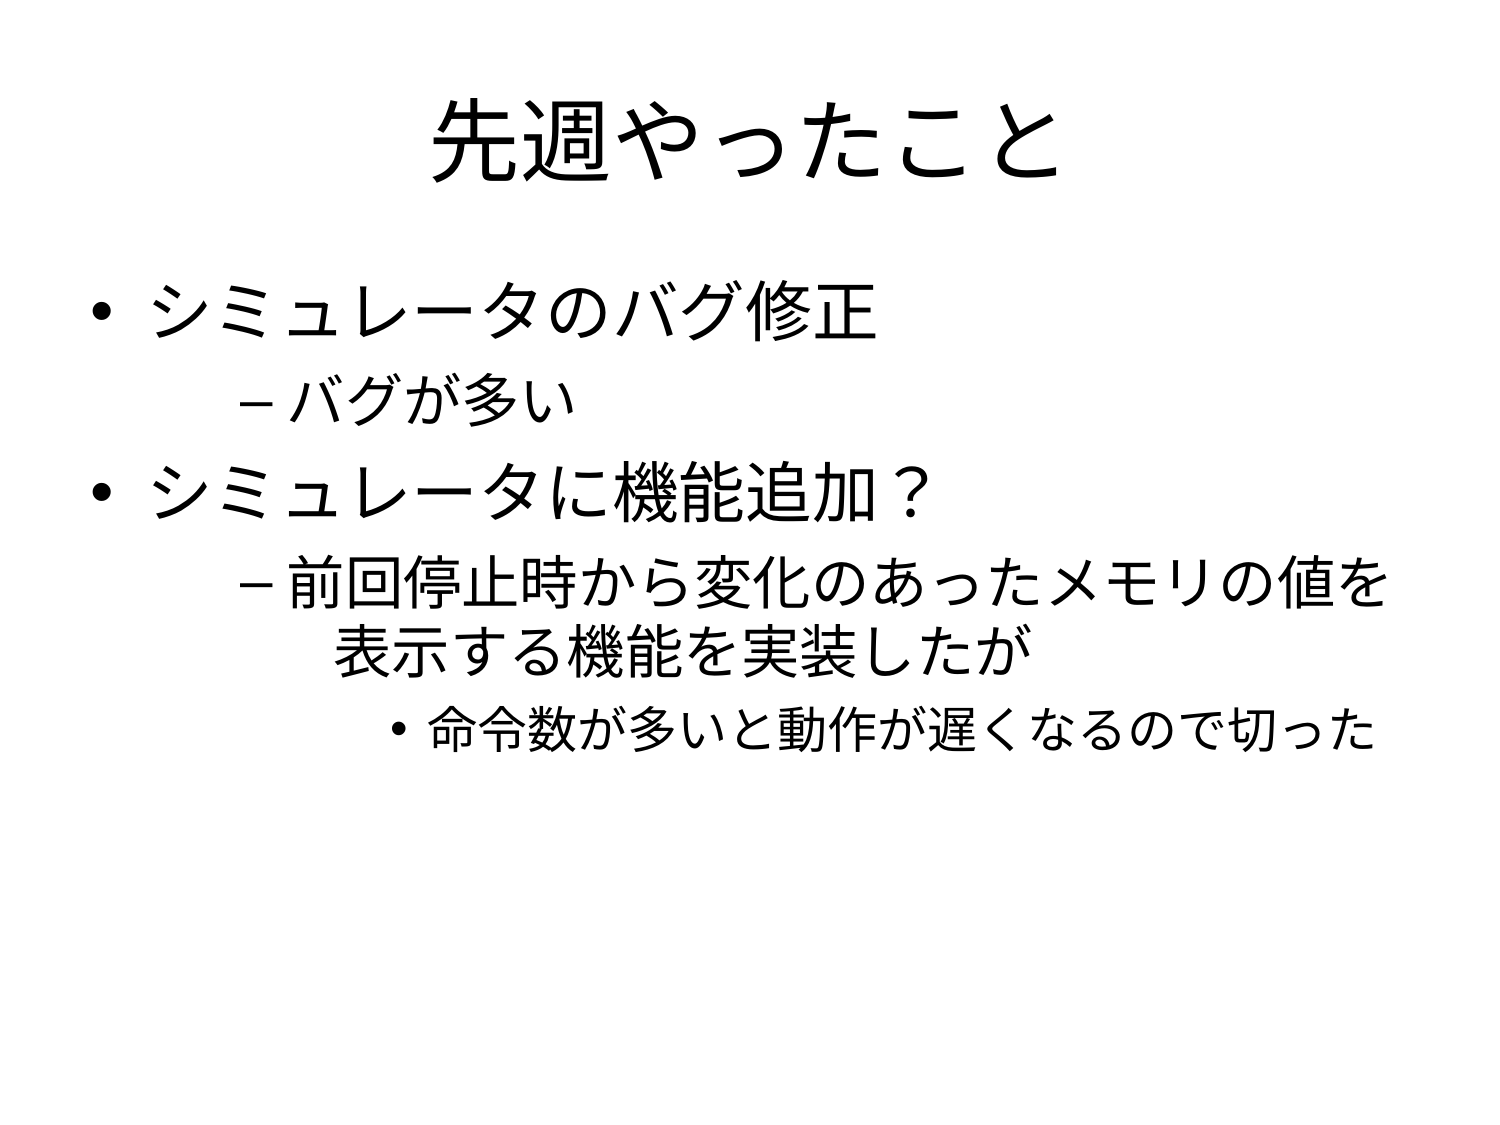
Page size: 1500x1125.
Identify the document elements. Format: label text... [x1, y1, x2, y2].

title 先週やったこと [75, 45, 1426, 233]
list シミュレータのバグ修正 バグが多い シミュレータに機能追加？ 前回停止時から変化のあったメモリの値を表示する機能を実装したが 命令数が多いと動作が遅くなるので切った [75, 262, 1426, 1005]
